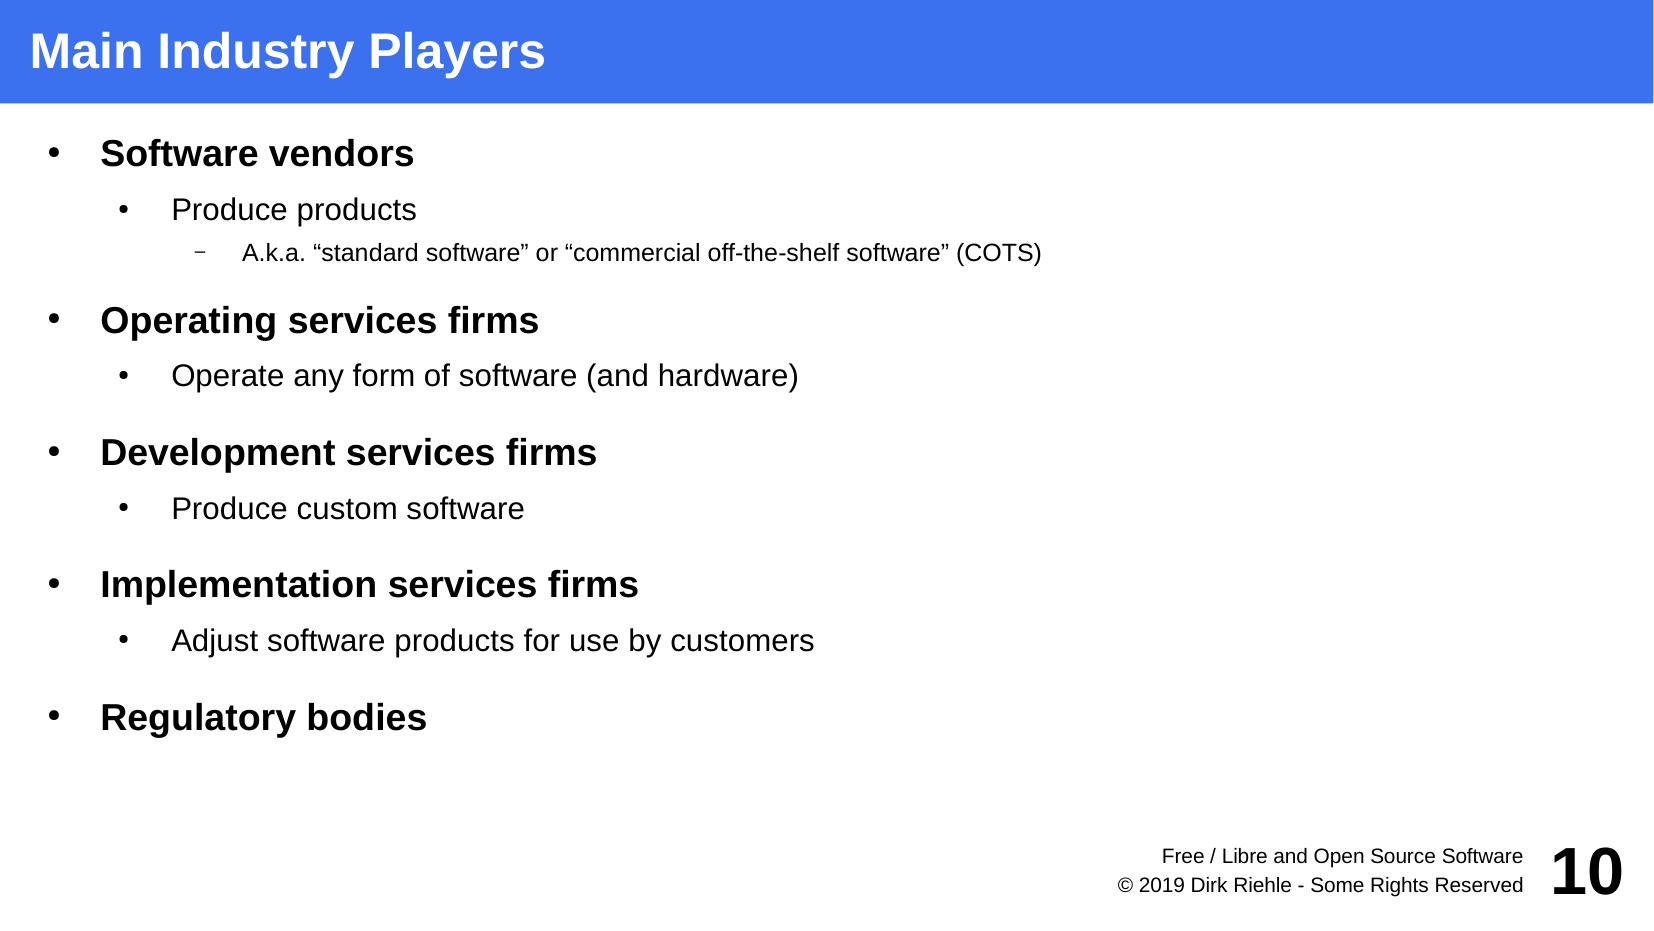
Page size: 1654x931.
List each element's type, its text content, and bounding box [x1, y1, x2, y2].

list Software vendors Produce products A.k.a. “standard software” or “commercial off-the-shelf software” (COTS) Operating services firms Operate any form of software (and hardware) Development services firms Produce custom software Implementation services firms Adjust software products for use by customers Regulatory bodies [29, 132, 1625, 813]
title Main Industry Players [0, 0, 1654, 104]
